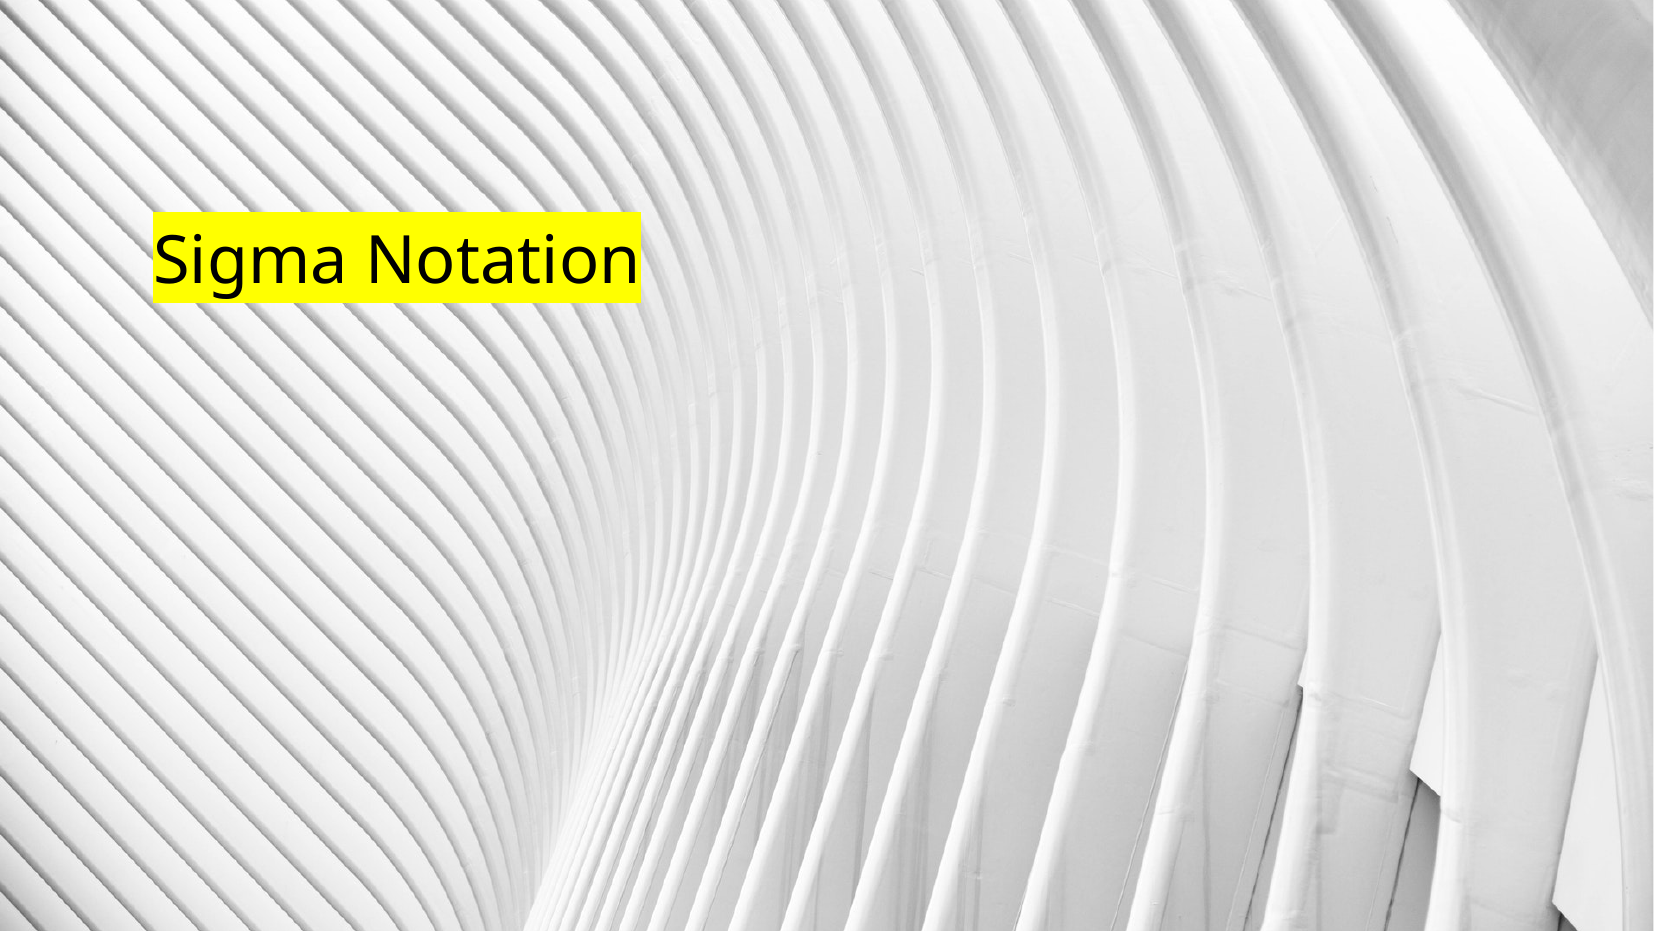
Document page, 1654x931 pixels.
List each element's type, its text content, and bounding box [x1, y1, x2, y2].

picture [0, 0, 1654, 931]
list Sigma Notation [82, 217, 1571, 839]
